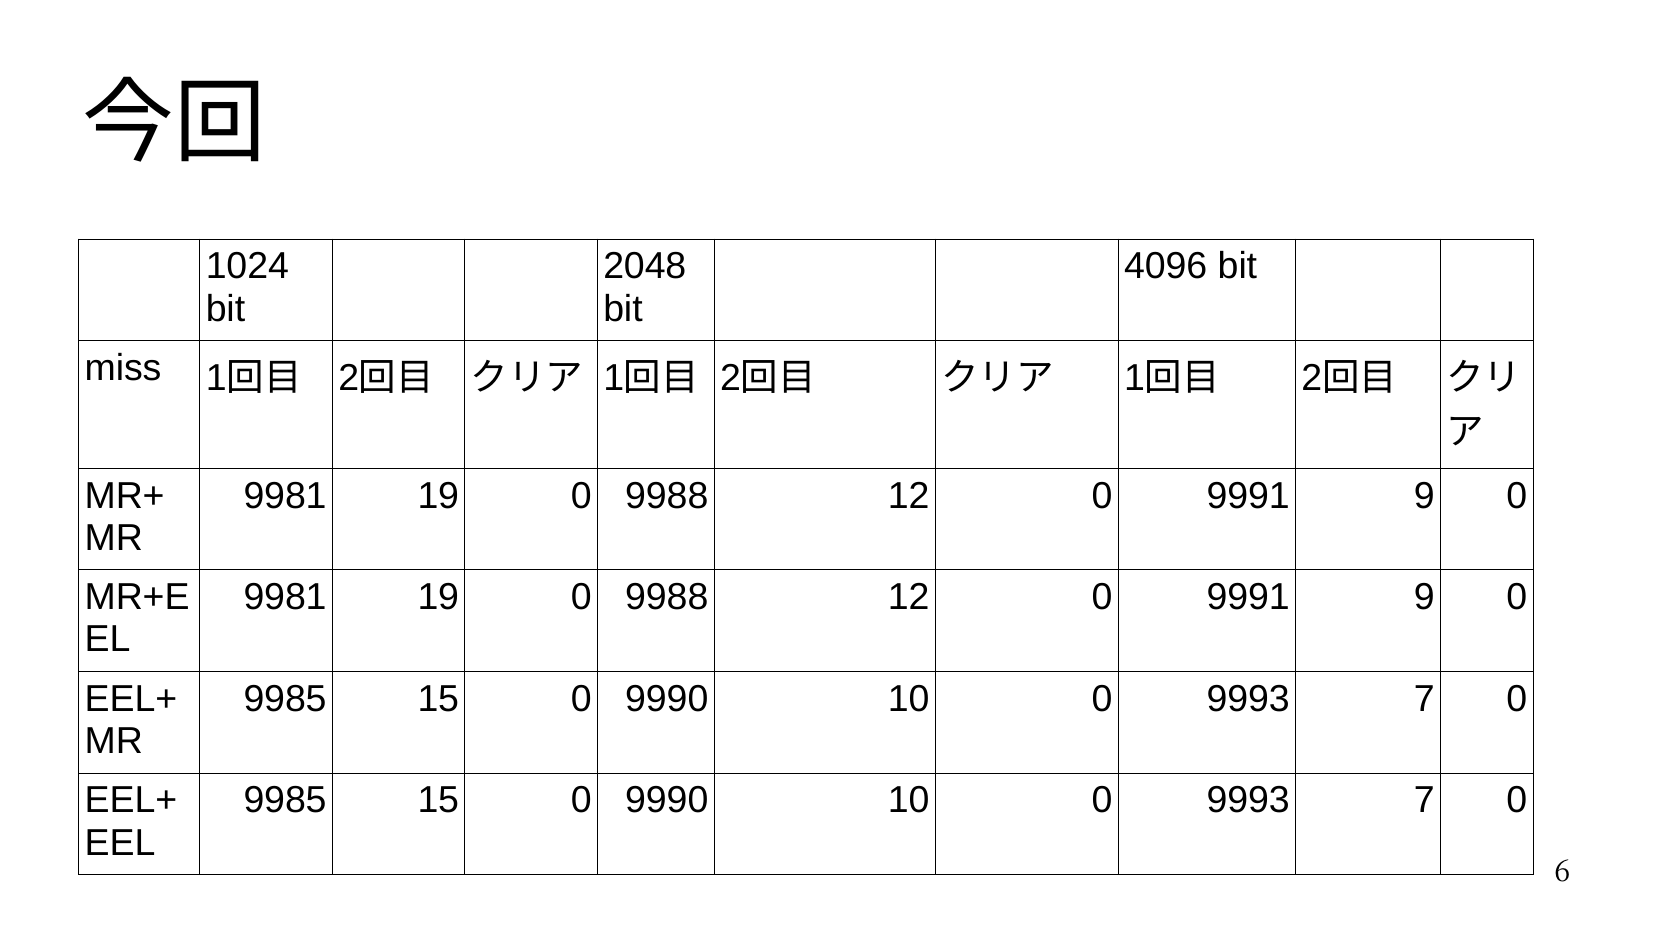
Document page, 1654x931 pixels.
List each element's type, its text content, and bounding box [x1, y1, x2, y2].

table_cell 1回目 [200, 341, 332, 468]
table_cell クリア [936, 341, 1118, 468]
table_cell EEL+MR [79, 672, 199, 773]
table_cell 2回目 [333, 341, 464, 468]
table_header [1441, 240, 1533, 340]
table_cell 0 [936, 774, 1118, 874]
table_cell MR+EEL [79, 570, 199, 671]
table_cell 7 [1296, 774, 1440, 874]
table_cell 9991 [1119, 469, 1295, 569]
table_cell 0 [465, 672, 597, 773]
table_cell 15 [333, 774, 464, 874]
table_cell 0 [1441, 570, 1533, 671]
table_cell 10 [715, 774, 935, 874]
table_cell 2回目 [715, 341, 935, 468]
table_header 2048 bit [598, 240, 714, 340]
table_cell 9993 [1119, 672, 1295, 773]
table_cell 9 [1296, 570, 1440, 671]
table_cell 12 [715, 570, 935, 671]
table_cell 19 [333, 570, 464, 671]
table_cell 0 [936, 672, 1118, 773]
table_cell 9991 [1119, 570, 1295, 671]
table_cell クリア [465, 341, 597, 468]
table_header [1296, 240, 1440, 340]
table_cell 2回目 [1296, 341, 1440, 468]
table_cell 9993 [1119, 774, 1295, 874]
table_cell 0 [465, 774, 597, 874]
table_cell 9990 [598, 774, 714, 874]
table_header 1024 bit [200, 240, 332, 340]
title 今回 [82, 37, 1571, 193]
table_cell 0 [465, 570, 597, 671]
table_cell miss [79, 341, 199, 468]
table_cell 9 [1296, 469, 1440, 569]
table_cell クリア [1441, 341, 1533, 468]
table_cell 0 [1441, 774, 1533, 874]
table_header [936, 240, 1118, 340]
table_cell 0 [936, 570, 1118, 671]
table_cell 9990 [598, 672, 714, 773]
table_cell 7 [1296, 672, 1440, 773]
table_cell 0 [1441, 672, 1533, 773]
table_cell 9985 [200, 672, 332, 773]
table_cell EEL+EEL [79, 774, 199, 874]
table_cell 1回目 [598, 341, 714, 468]
table_header 4096 bit [1119, 240, 1295, 340]
table_cell 12 [715, 469, 935, 569]
table_cell 0 [936, 469, 1118, 569]
table_header [715, 240, 935, 340]
table_cell 9988 [598, 469, 714, 569]
table_cell 0 [465, 469, 597, 569]
table_cell 1回目 [1119, 341, 1295, 468]
table_cell 9985 [200, 774, 332, 874]
table_header [465, 240, 597, 340]
table_cell 19 [333, 469, 464, 569]
table_header [333, 240, 464, 340]
table_cell 9981 [200, 570, 332, 671]
table_cell MR+MR [79, 469, 199, 569]
table_cell 10 [715, 672, 935, 773]
table_header [79, 240, 199, 340]
table_cell 9981 [200, 469, 332, 569]
table_cell 9988 [598, 570, 714, 671]
table_cell 15 [333, 672, 464, 773]
table_cell 0 [1441, 469, 1533, 569]
